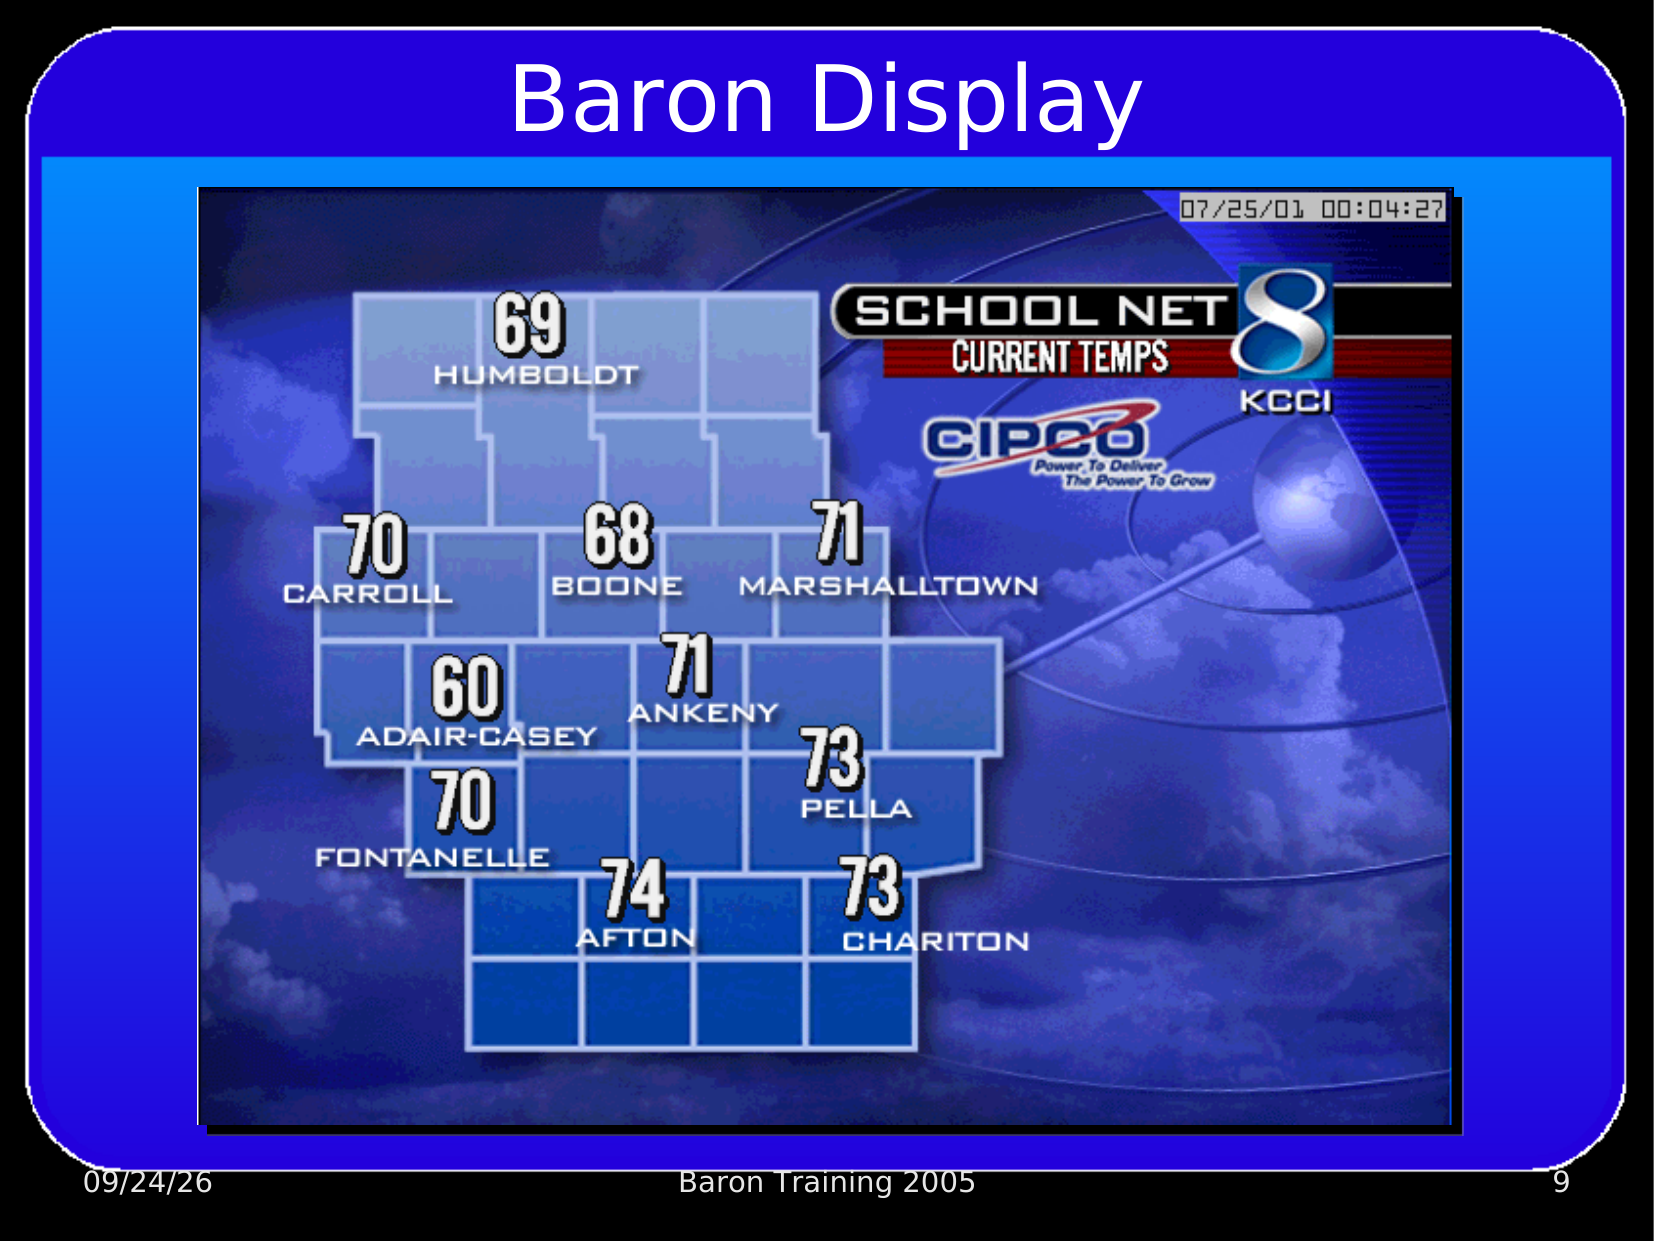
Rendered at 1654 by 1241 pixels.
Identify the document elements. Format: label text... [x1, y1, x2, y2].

title Baron Display [82, 46, 1571, 154]
picture [0, 0, 1654, 1241]
